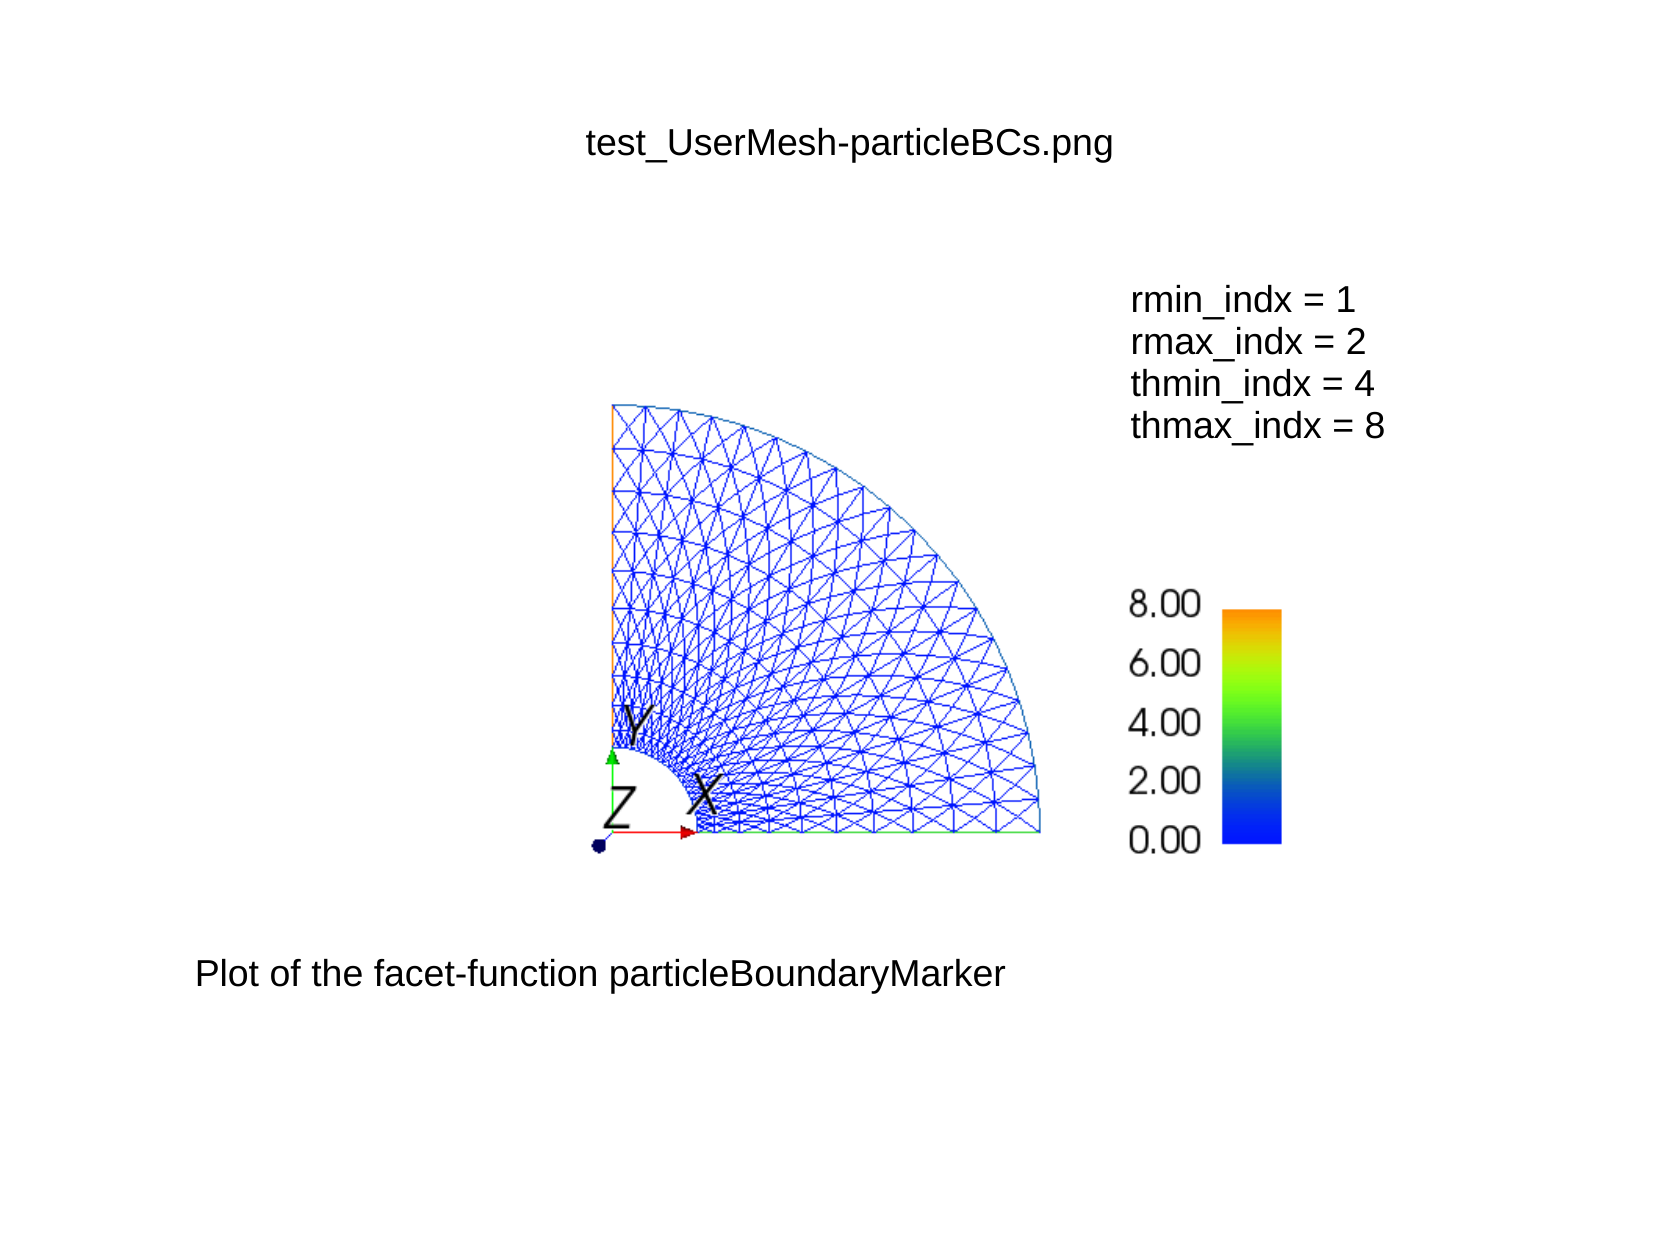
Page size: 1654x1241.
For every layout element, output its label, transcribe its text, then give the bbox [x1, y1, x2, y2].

text_box rmin_indx = 1 rmax_indx = 2 thmin_indx = 4 thmax_indx = 8 [1031, 270, 1401, 454]
text_box Plot of the facet-function particleBoundaryMarker [180, 945, 1036, 1044]
picture [357, 306, 1296, 932]
text_box test_UserMesh-particleBCs.png [570, 114, 1156, 213]
